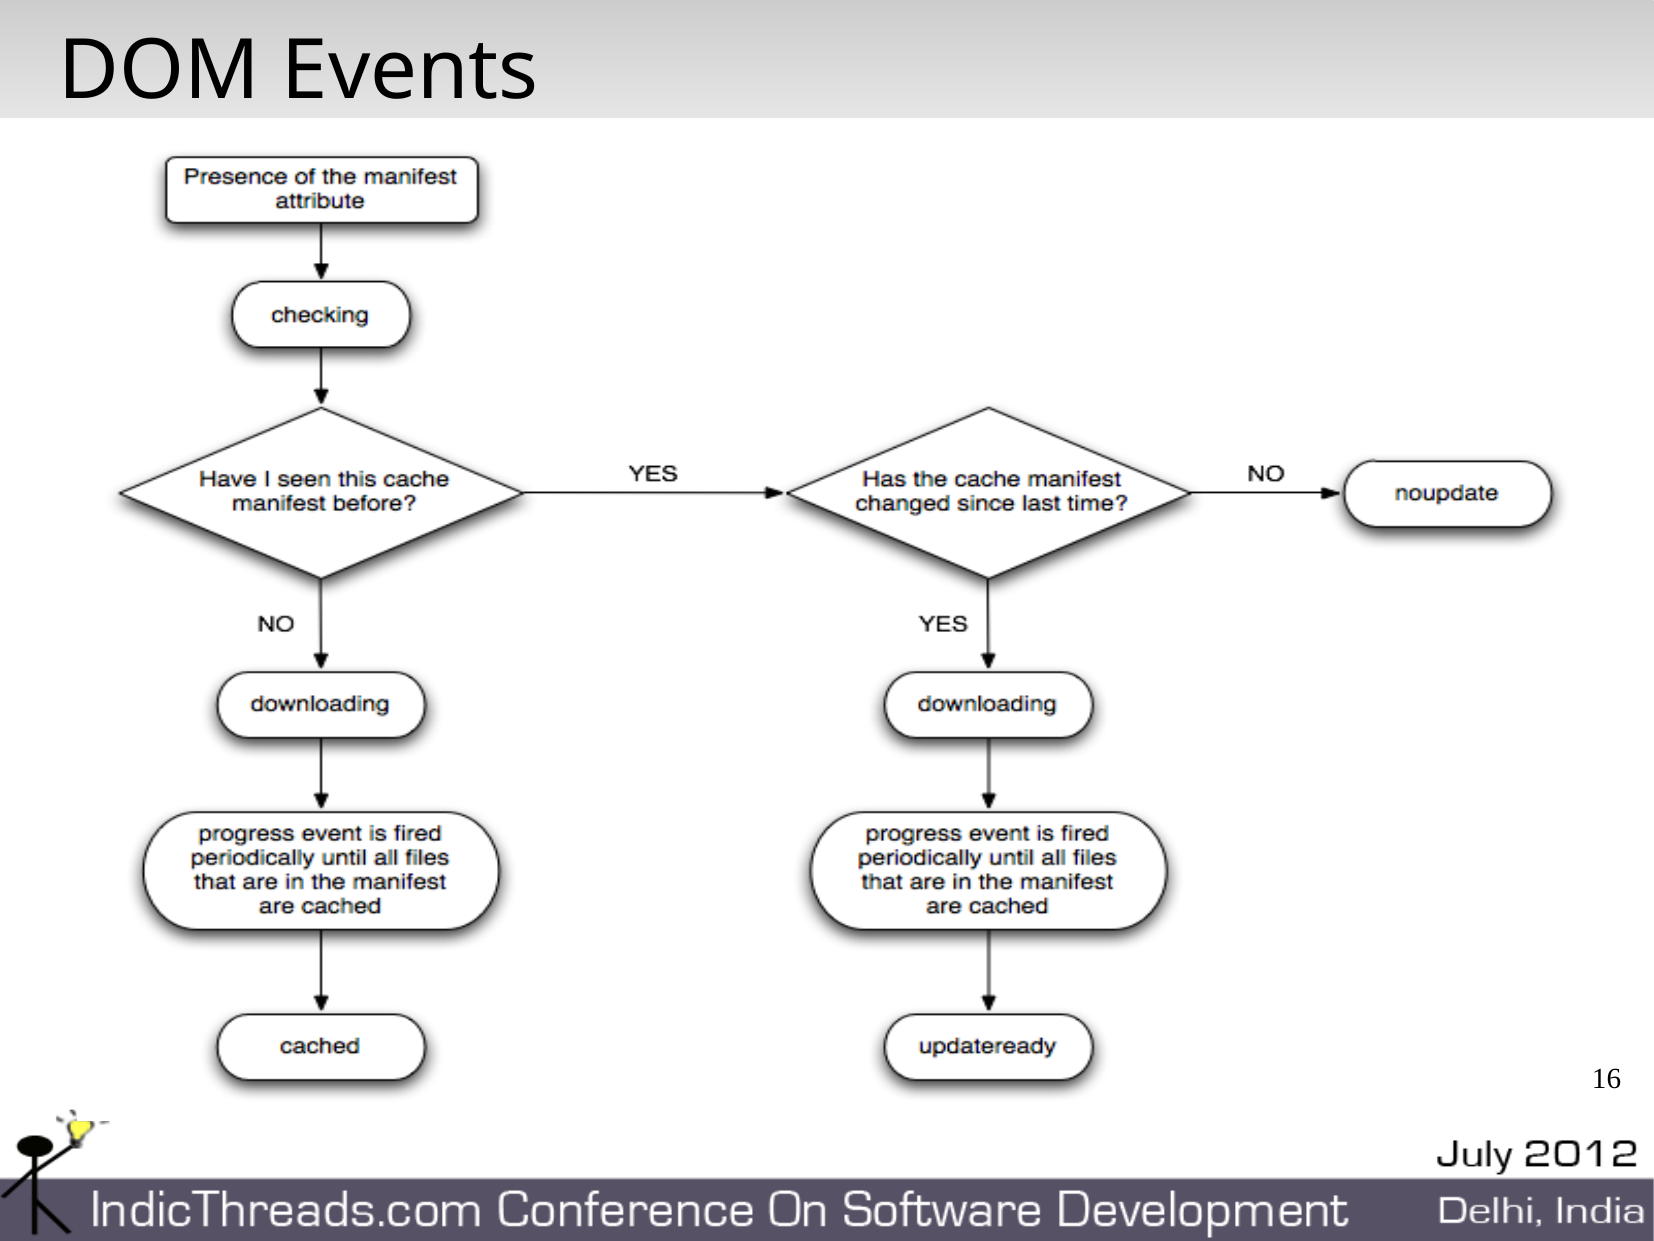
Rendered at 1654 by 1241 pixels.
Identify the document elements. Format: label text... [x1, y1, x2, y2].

title DOM Events [59, 11, 1592, 116]
picture [0, 118, 1654, 1241]
